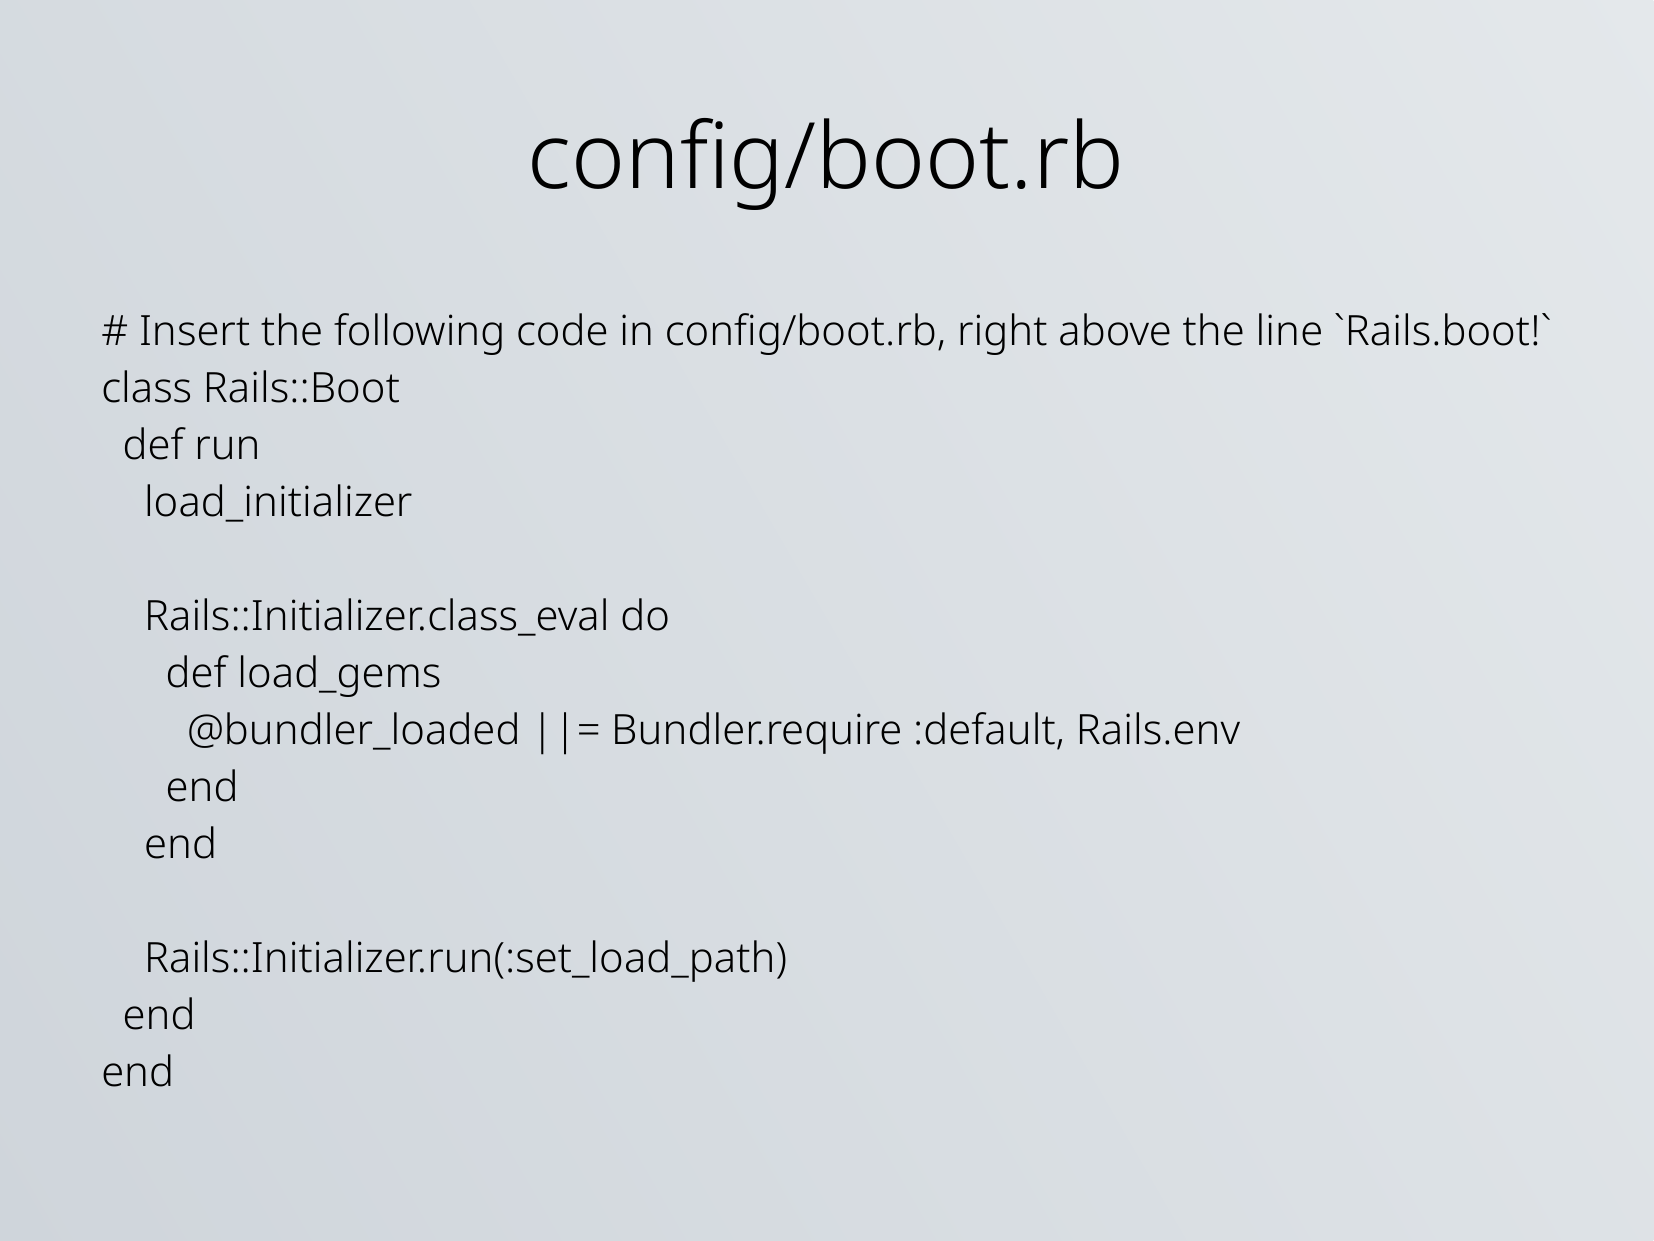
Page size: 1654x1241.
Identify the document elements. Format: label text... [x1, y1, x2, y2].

title config/boot.rb [239, 49, 1414, 257]
subtitle # Insert the following code in config/boot.rb, right above the line `Rails.boot!` class Rails::Boot def run load_initializer Rails::Initializer.class_eval do def load_gems @bundler_loaded ||= Bundler.require :default, Rails.env end end Rails::Initializer.run(:set_load_path) end end [193, 290, 1460, 1109]
